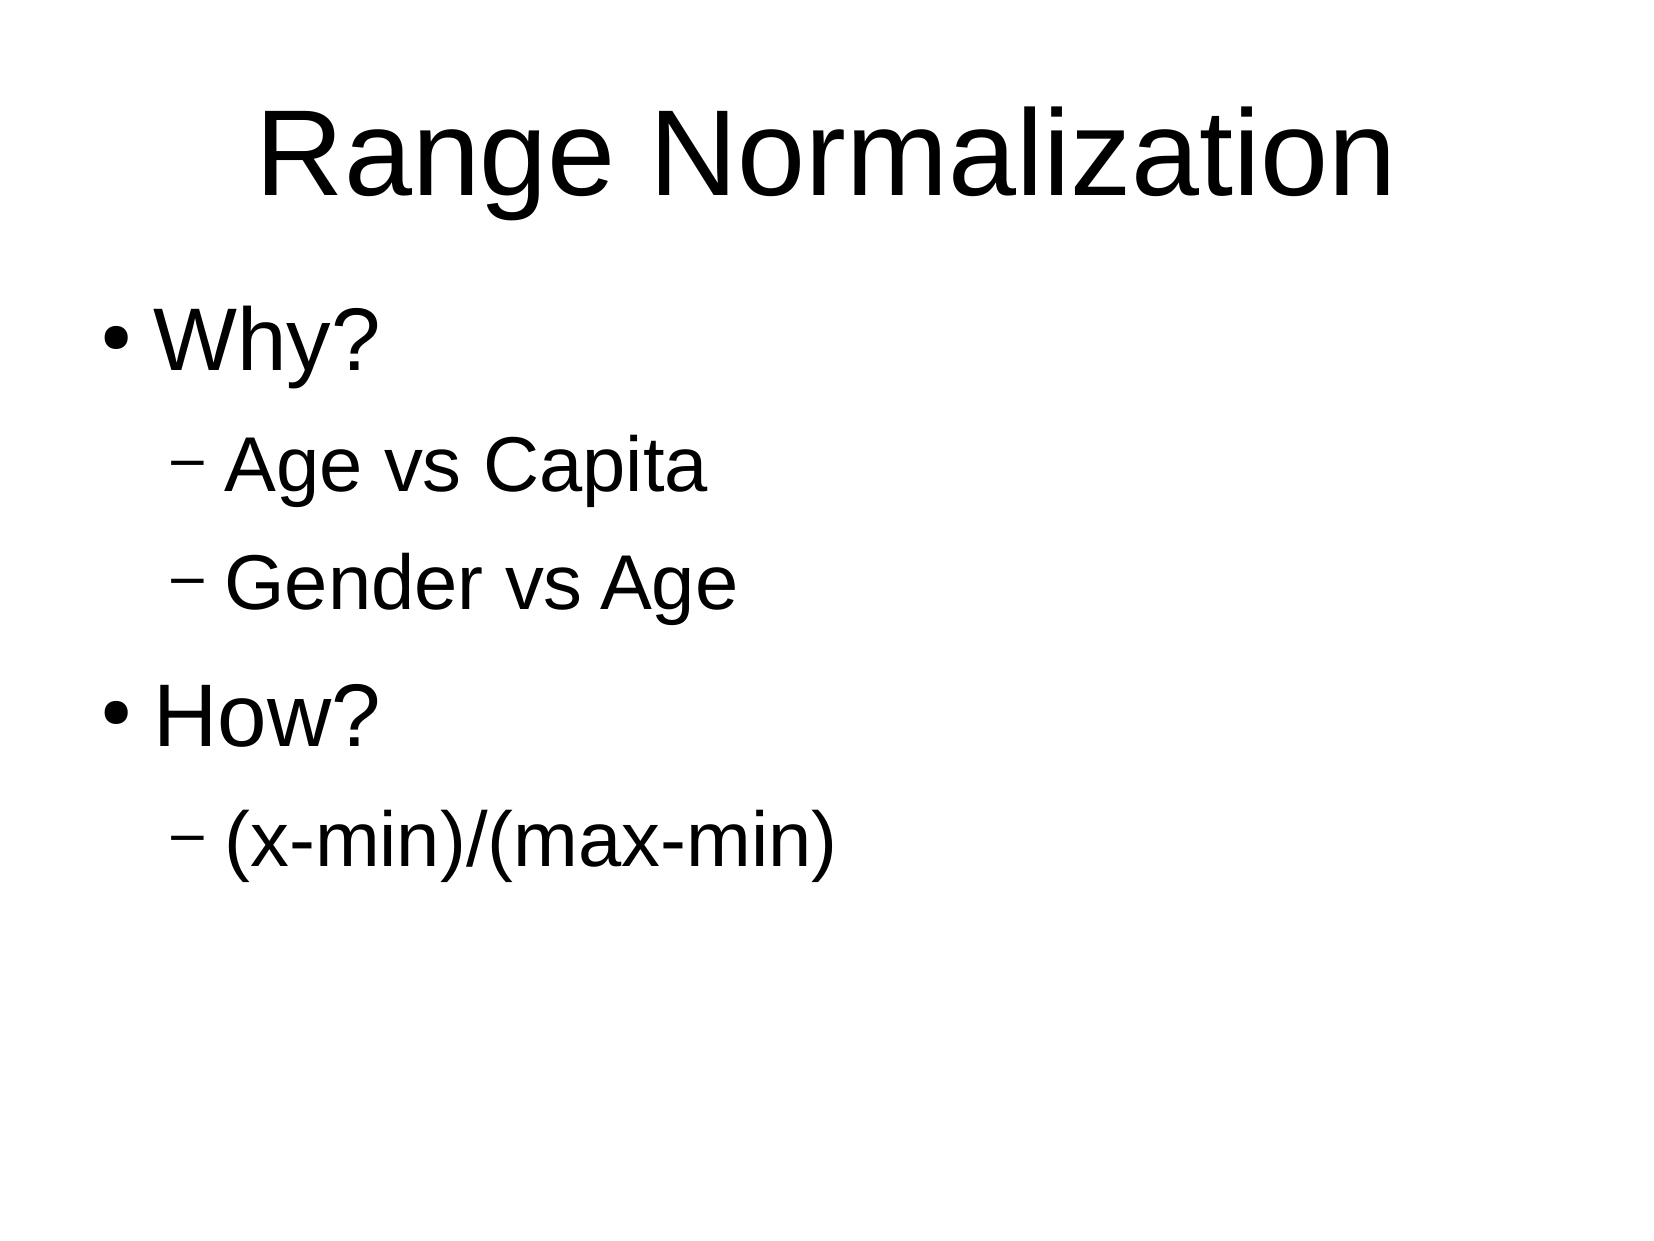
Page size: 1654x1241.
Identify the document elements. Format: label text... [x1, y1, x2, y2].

list Why? Age vs Capita Gender vs Age How? (x-min)/(max-min) [82, 290, 1571, 1010]
title Range Normalization [82, 49, 1571, 257]
